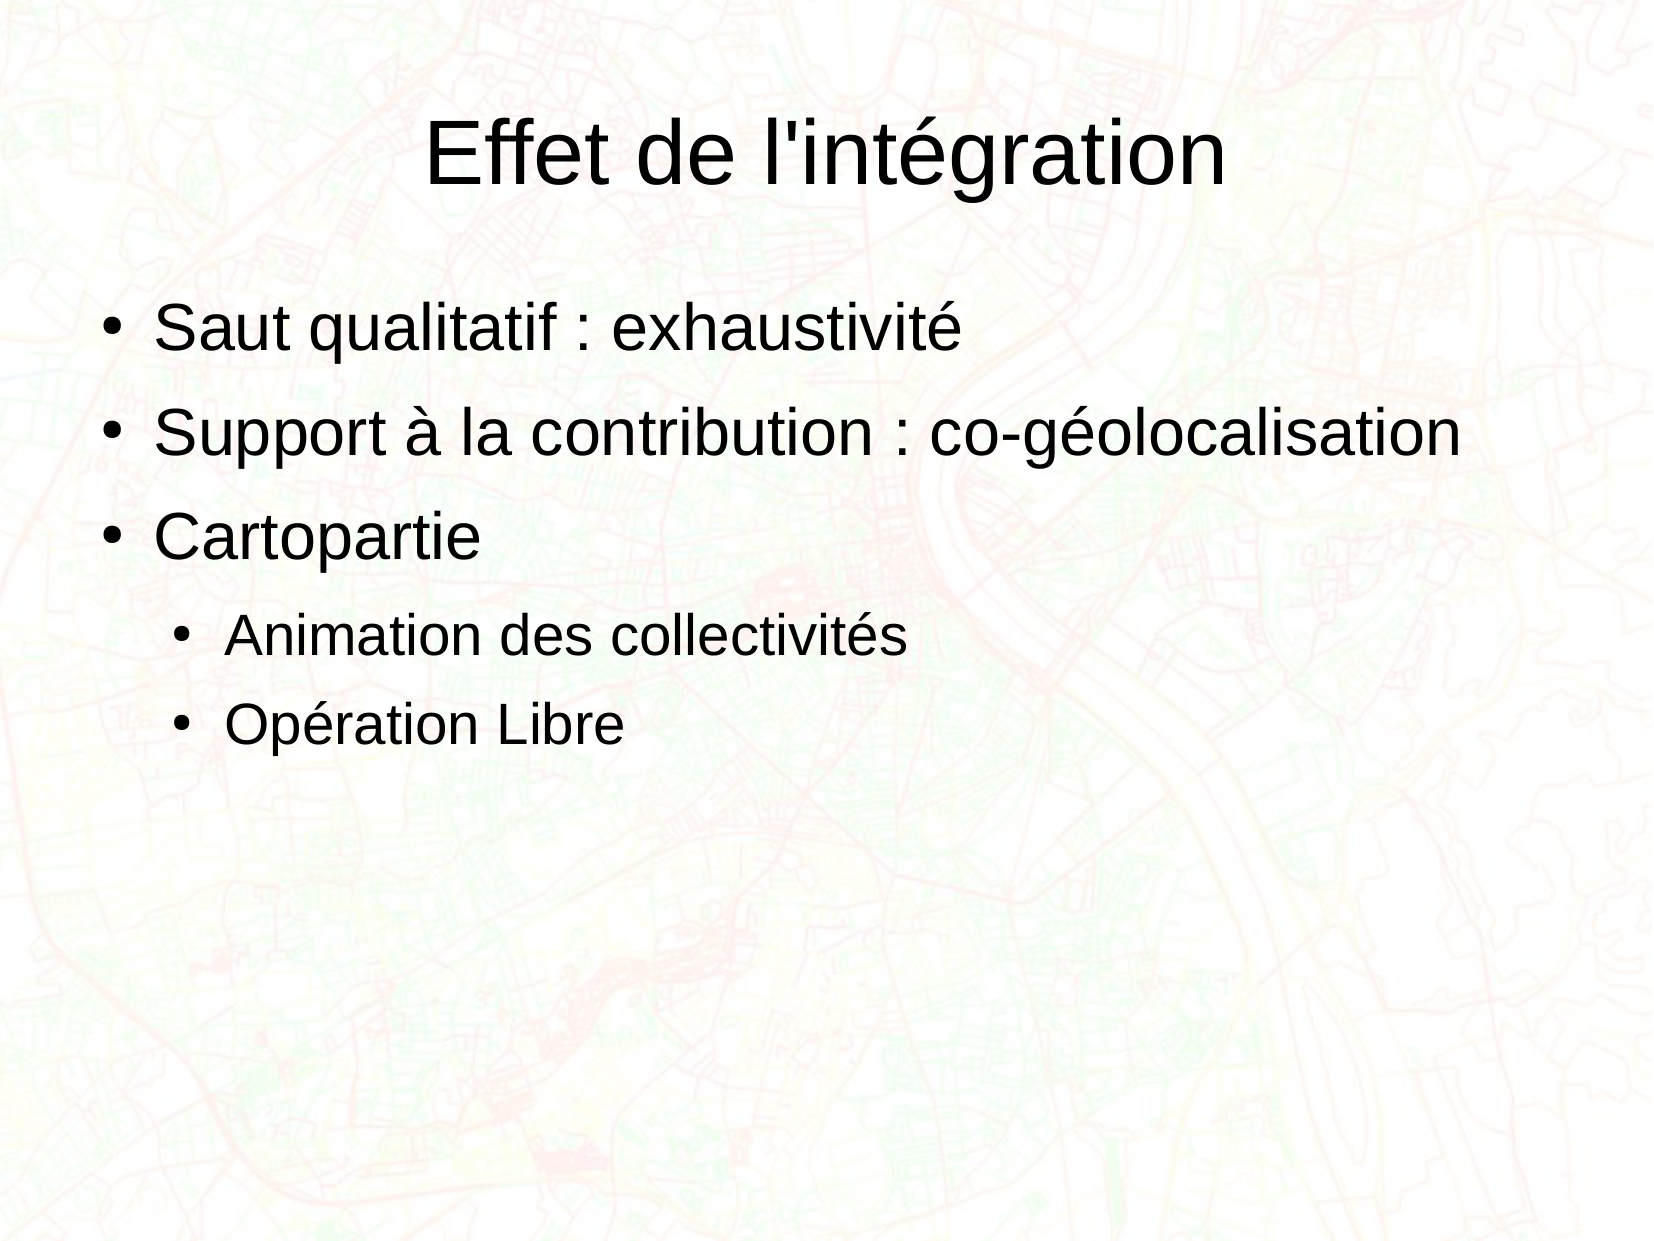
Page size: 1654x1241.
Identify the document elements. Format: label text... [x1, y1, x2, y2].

picture [0, 0, 1654, 1241]
title Effet de l'intégration [82, 49, 1571, 257]
list Saut qualitatif : exhaustivité Support à la contribution : co-géolocalisation Cartopartie Animation des collectivités Opération Libre [82, 290, 1571, 1010]
